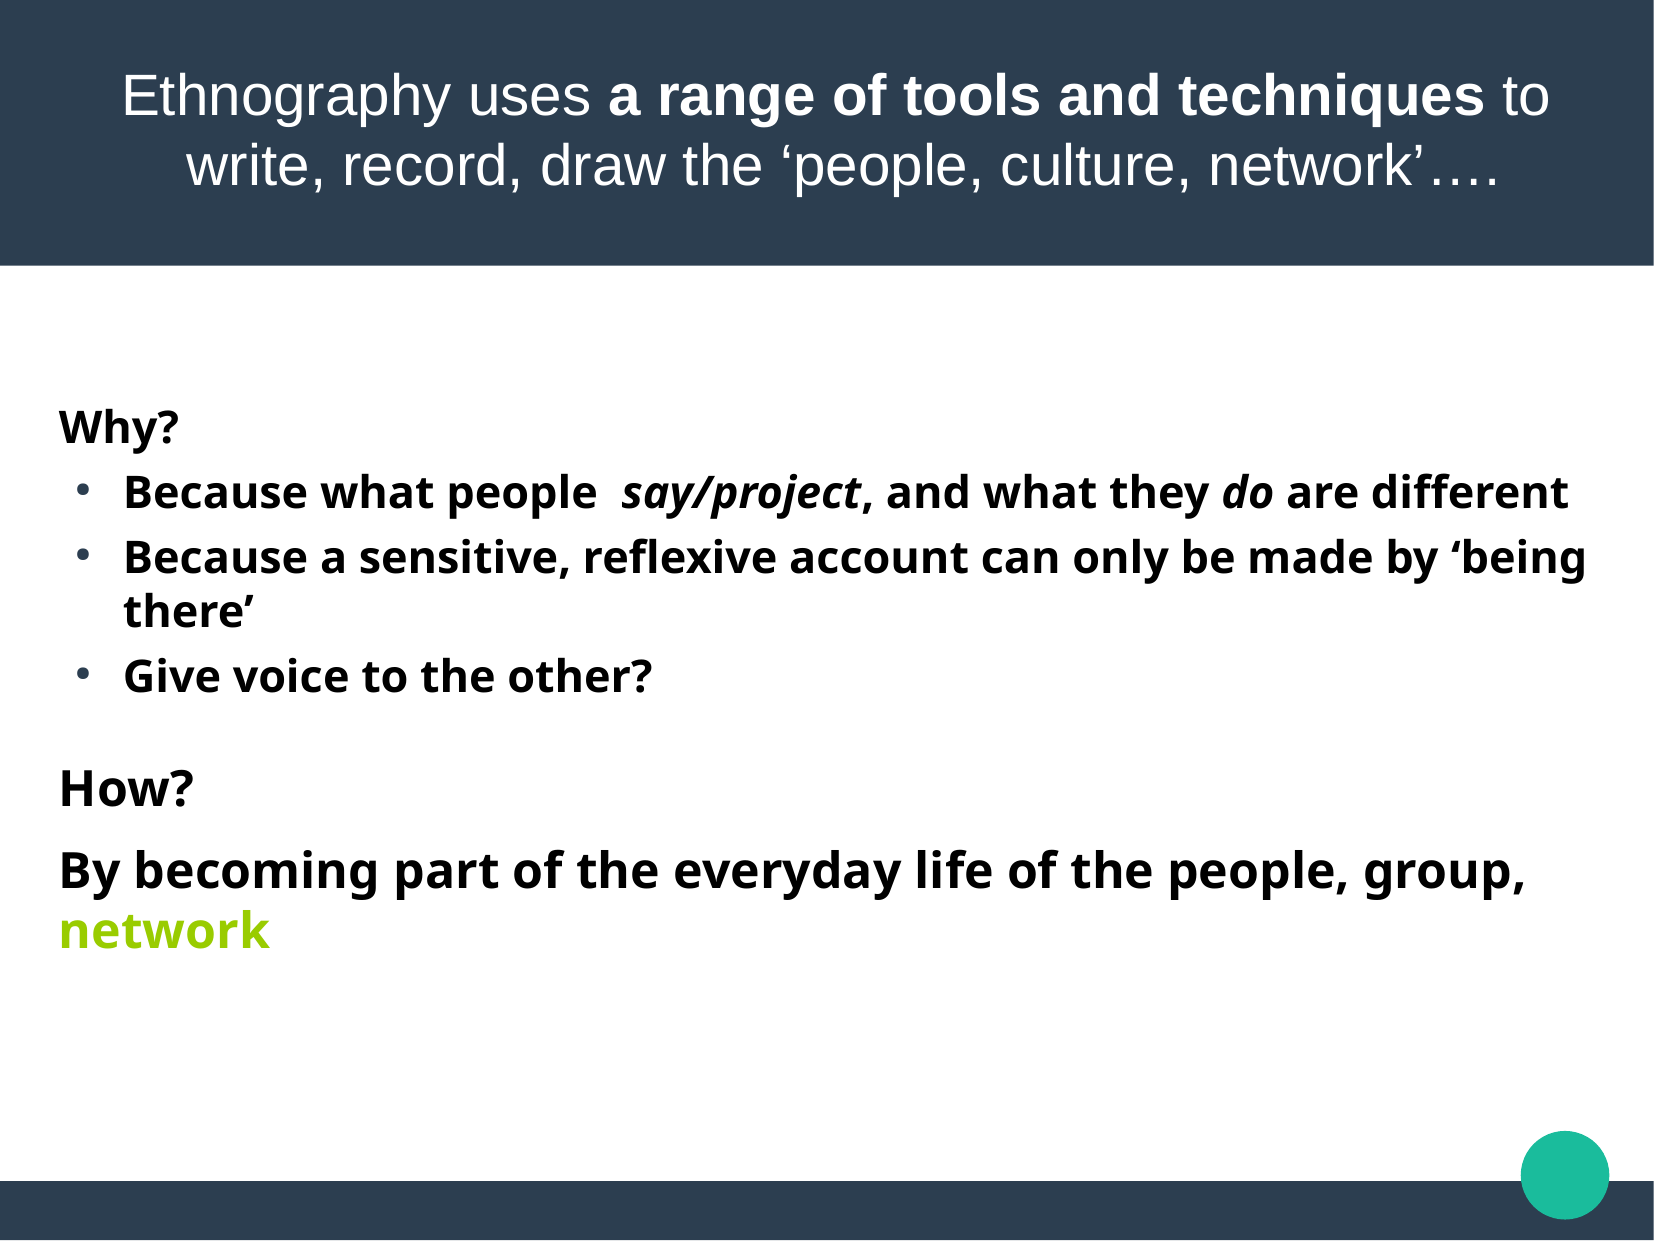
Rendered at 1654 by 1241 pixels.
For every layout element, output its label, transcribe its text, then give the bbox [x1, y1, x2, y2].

list How? By becoming part of the everyday life of the people, group, network [59, 756, 1595, 1152]
title Ethnography uses a range of tools and techniques to write, record, draw the ‘people, culture, network’…. [59, 49, 1595, 207]
list Why? Because what people say/project, and what they do are different Because a sensitive, reflexive account can only be made by ‘being there’ Give voice to the other? [59, 324, 1595, 720]
